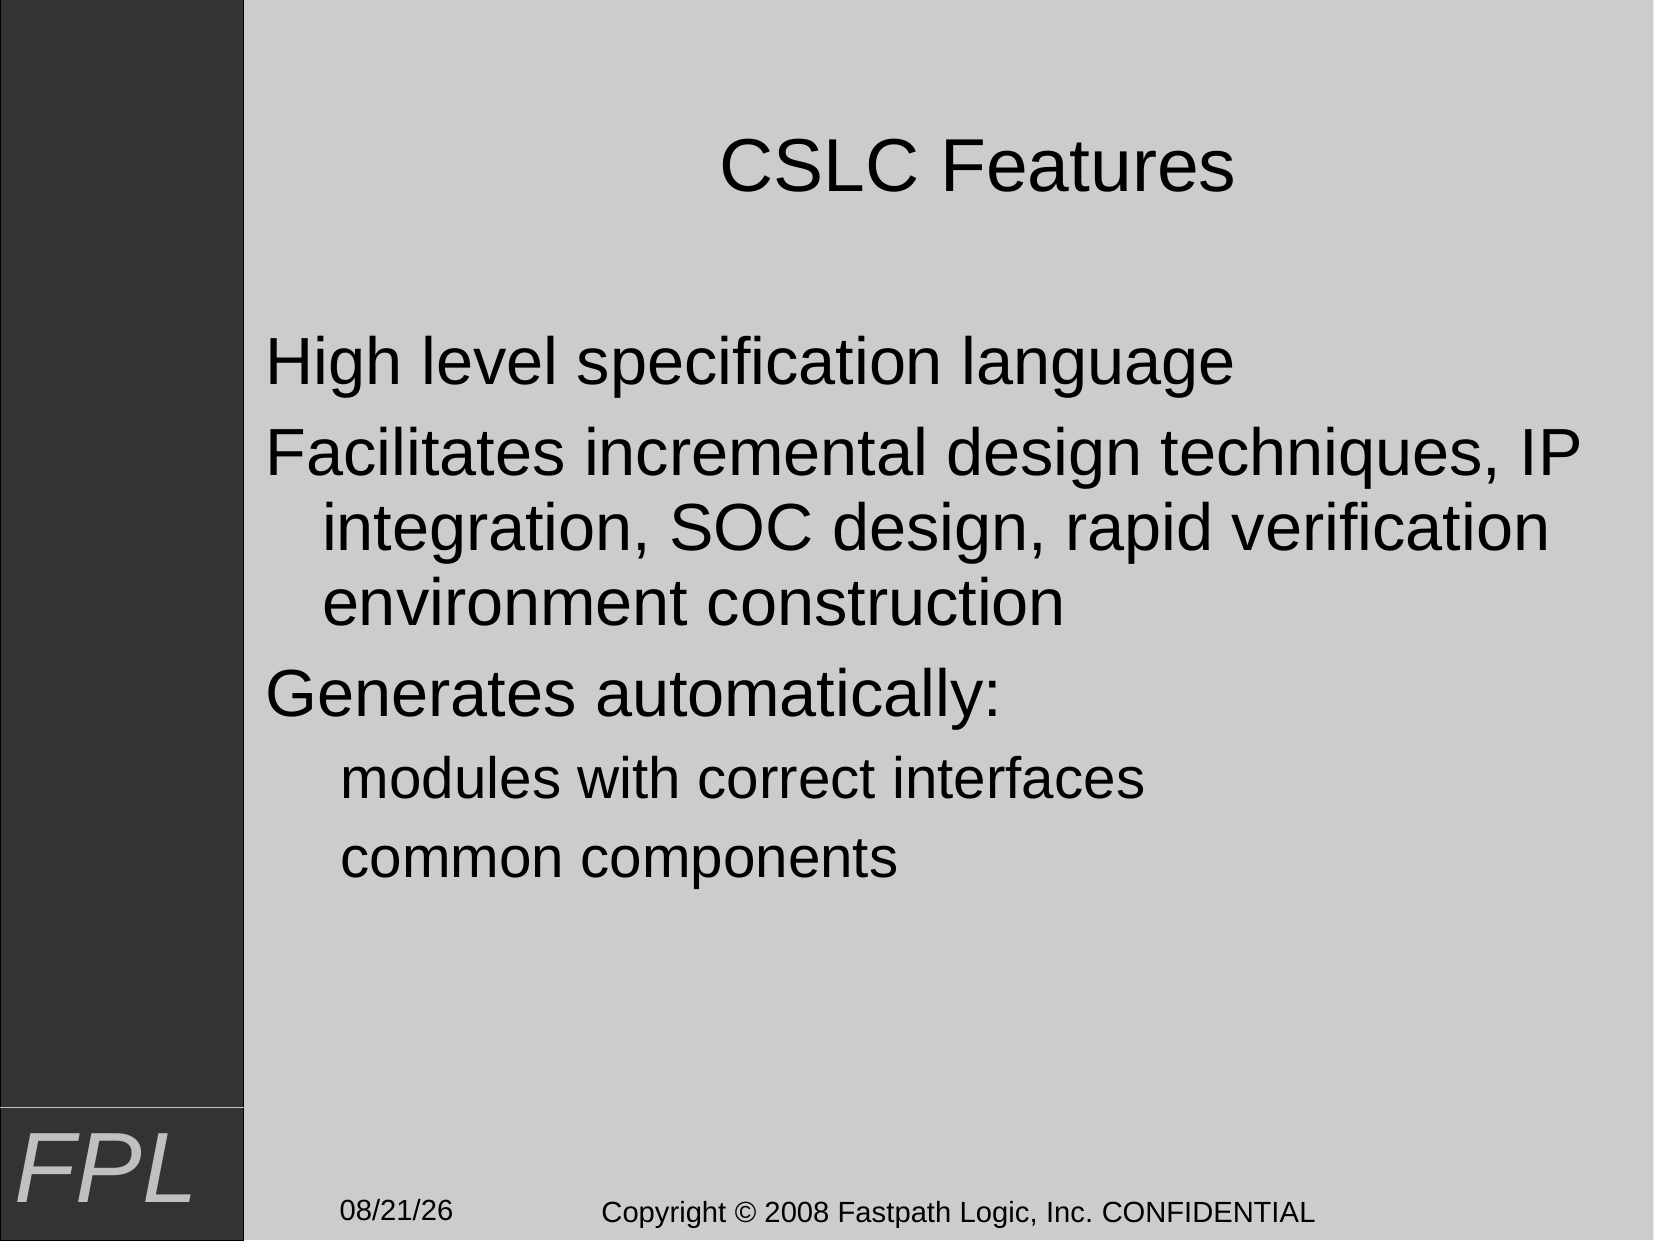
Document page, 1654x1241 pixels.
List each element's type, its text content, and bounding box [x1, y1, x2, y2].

list High level specification language Facilitates incremental design techniques, IP integration, SOC design, rapid verification environment construction Generates automatically: modules with correct interfaces common components [265, 323, 1654, 1120]
title CSLC Features [427, 57, 1530, 274]
